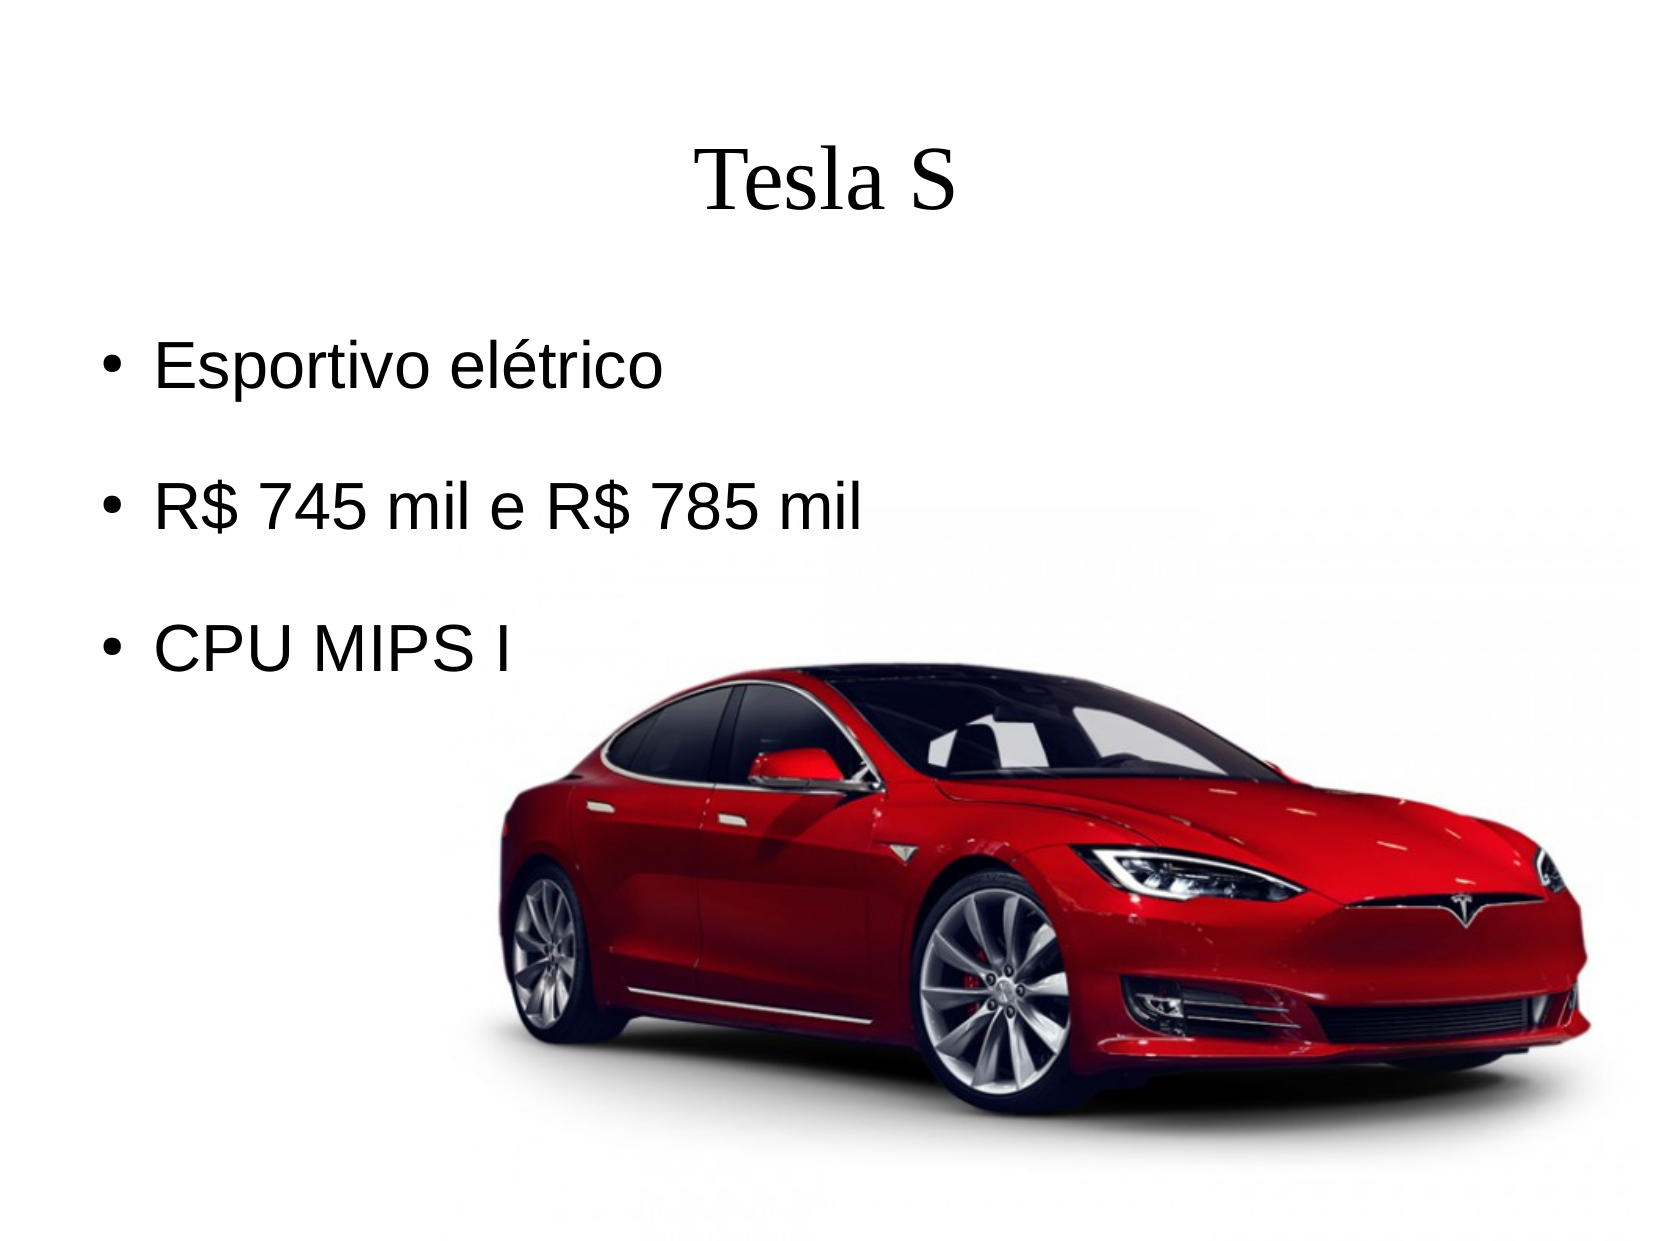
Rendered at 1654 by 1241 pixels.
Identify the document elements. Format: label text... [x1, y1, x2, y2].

list Esportivo elétrico R$ 745 mil e R$ 785 mil CPU MIPS I [82, 290, 1571, 1010]
picture [441, 507, 1642, 1241]
title Tesla S [82, 49, 1571, 257]
